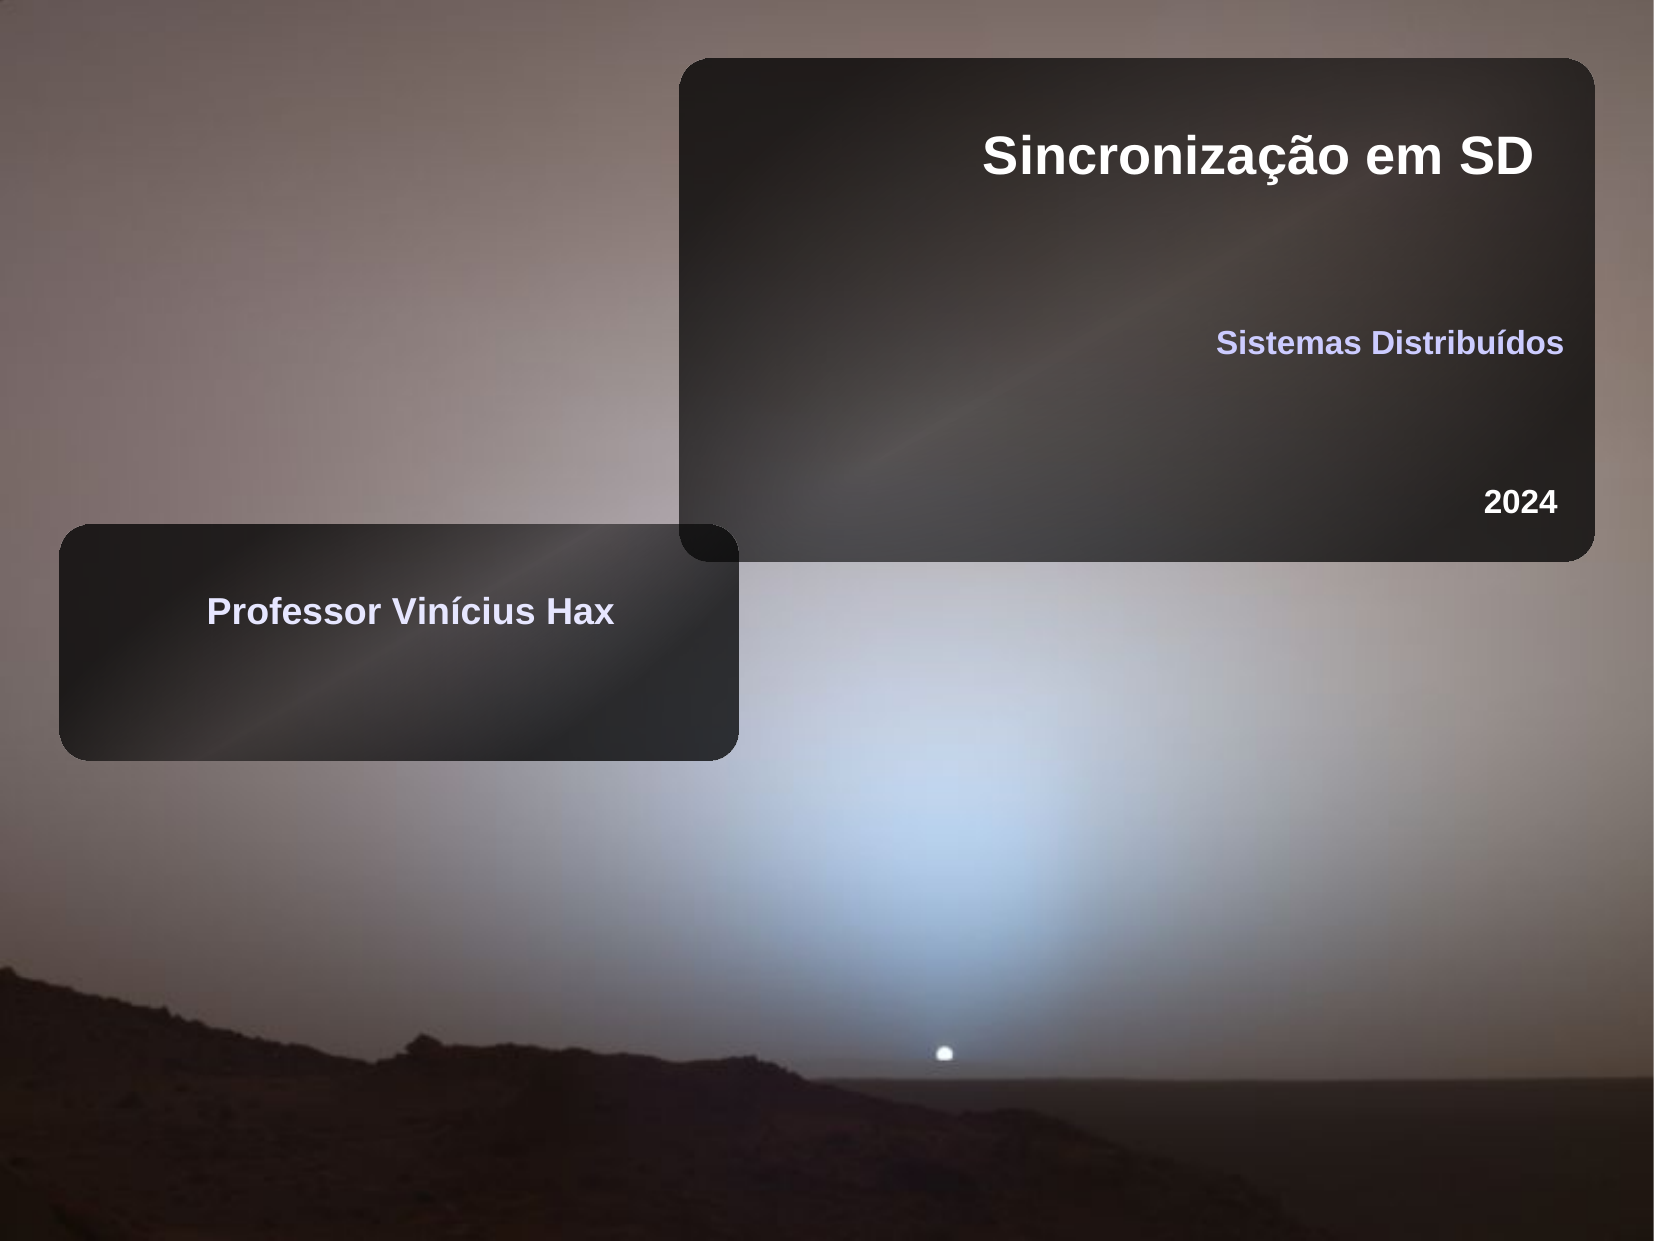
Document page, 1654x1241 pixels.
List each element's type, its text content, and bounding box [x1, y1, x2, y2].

title Sincronização em SD [740, 88, 1536, 223]
picture [0, 0, 1654, 1241]
